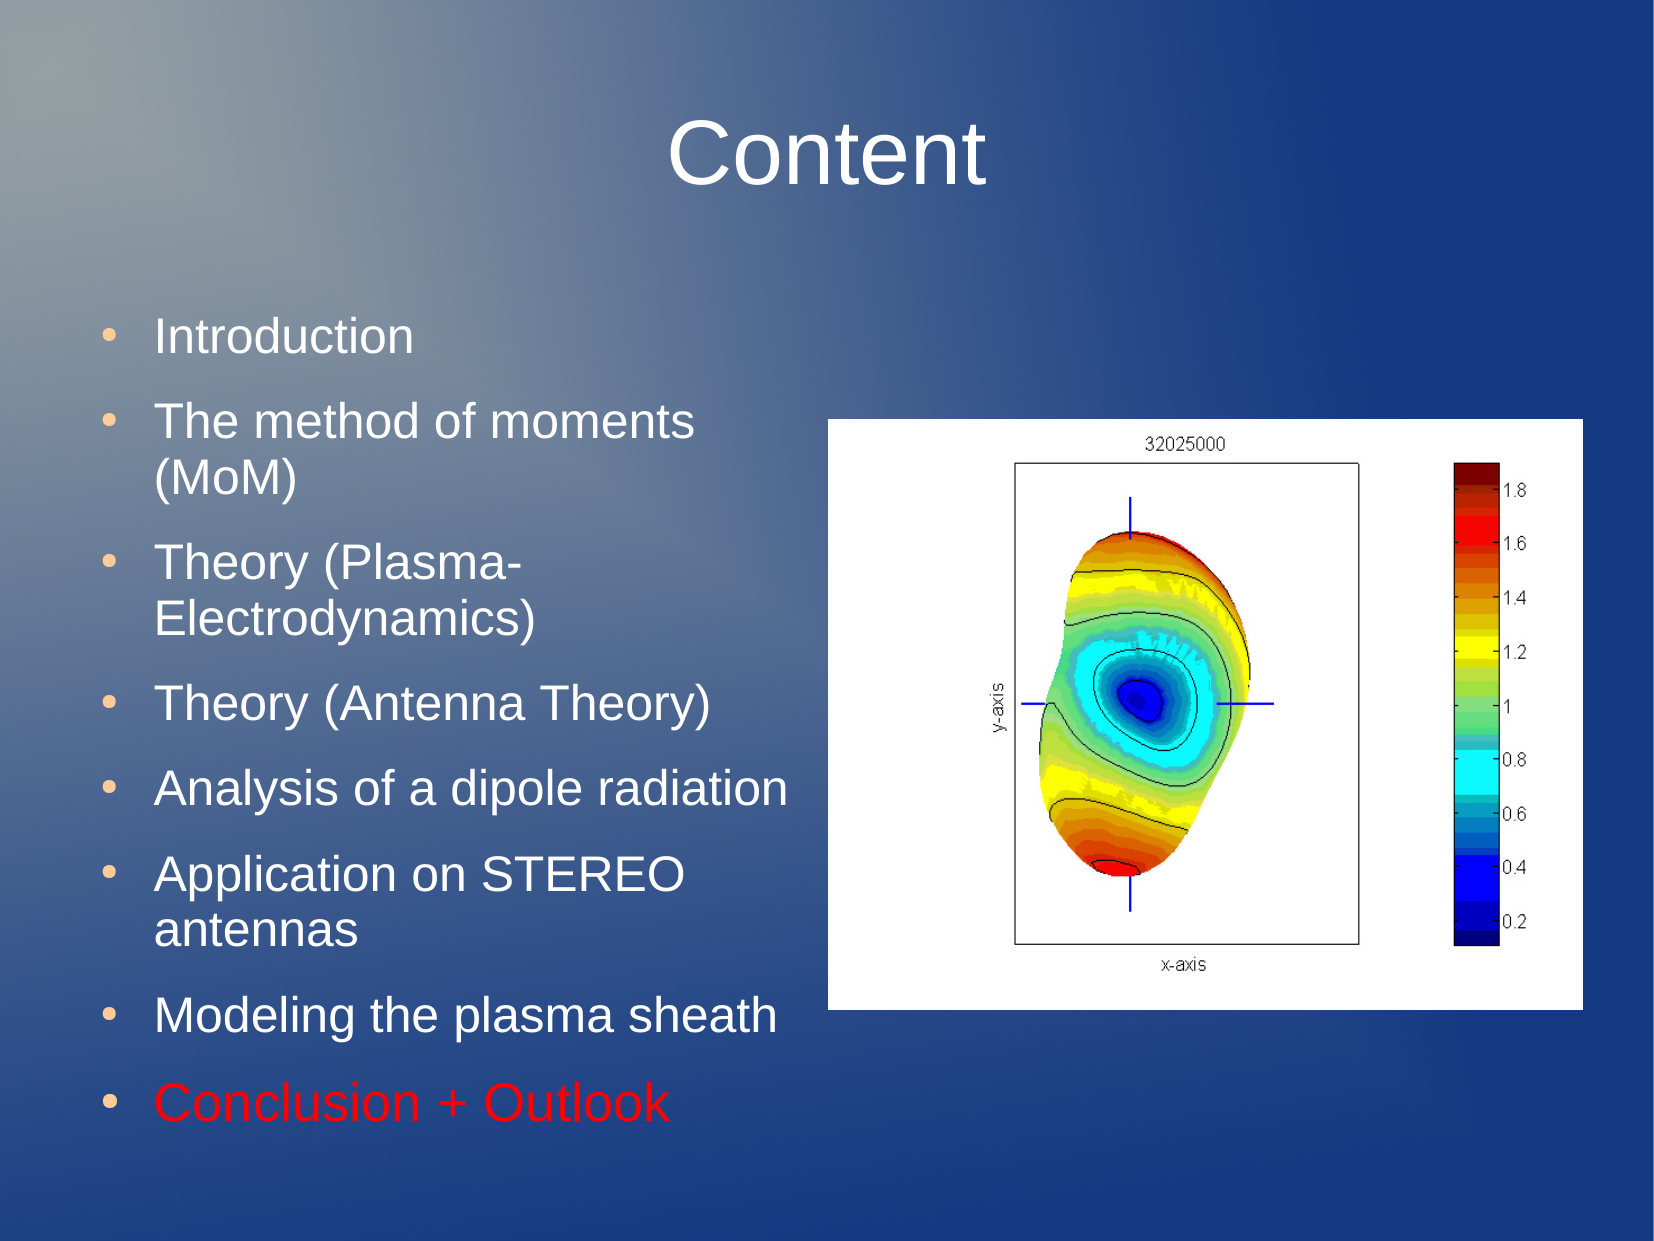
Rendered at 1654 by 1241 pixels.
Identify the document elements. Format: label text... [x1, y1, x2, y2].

list Introduction The method of moments (MoM) Theory (Plasma-Electrodynamics) Theory (Antenna Theory) Analysis of a dipole radiation Application on STEREO antennas Modeling the plasma sheath Conclusion + Outlook [82, 307, 809, 1140]
picture [0, 0, 1654, 1241]
title Content [82, 49, 1571, 257]
